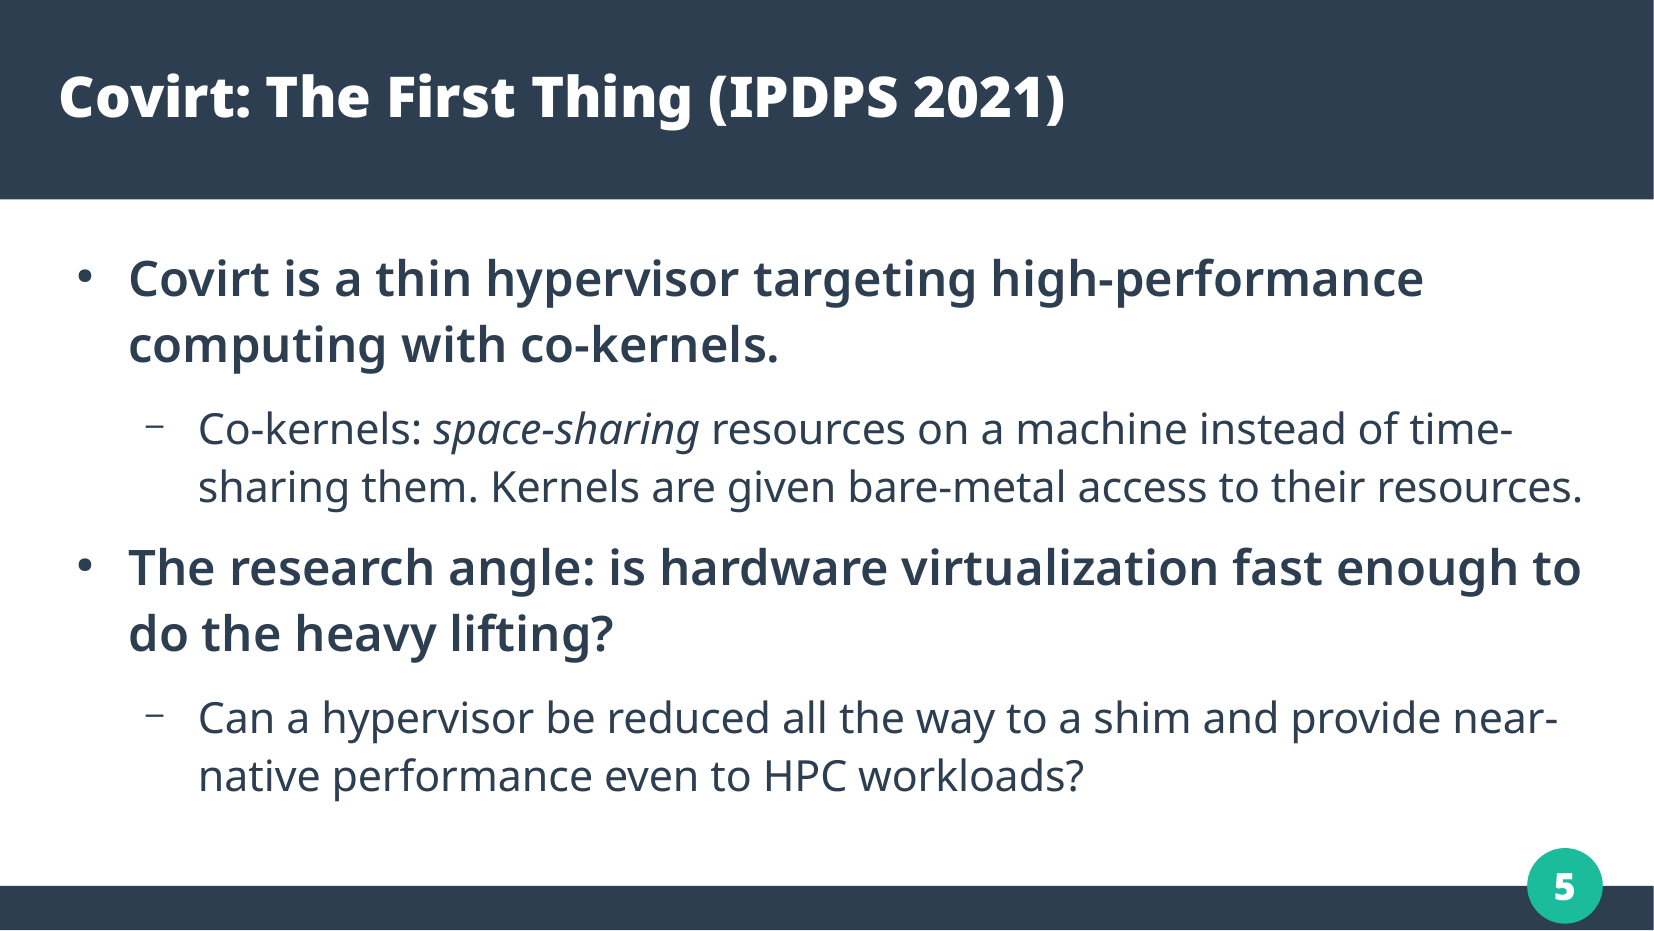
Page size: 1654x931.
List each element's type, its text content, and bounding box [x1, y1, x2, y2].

list Covirt is a thin hypervisor targeting high-performance computing with co-kernels. Co-kernels: space-sharing resources on a machine instead of time-sharing them. Kernels are given bare-metal access to their resources. The research angle: is hardware virtualization fast enough to do the heavy lifting? Can a hypervisor be reduced all the way to a shim and provide near-native performance even to HPC workloads? [59, 243, 1595, 864]
title Covirt: The First Thing (IPDPS 2021) [59, 37, 1595, 156]
